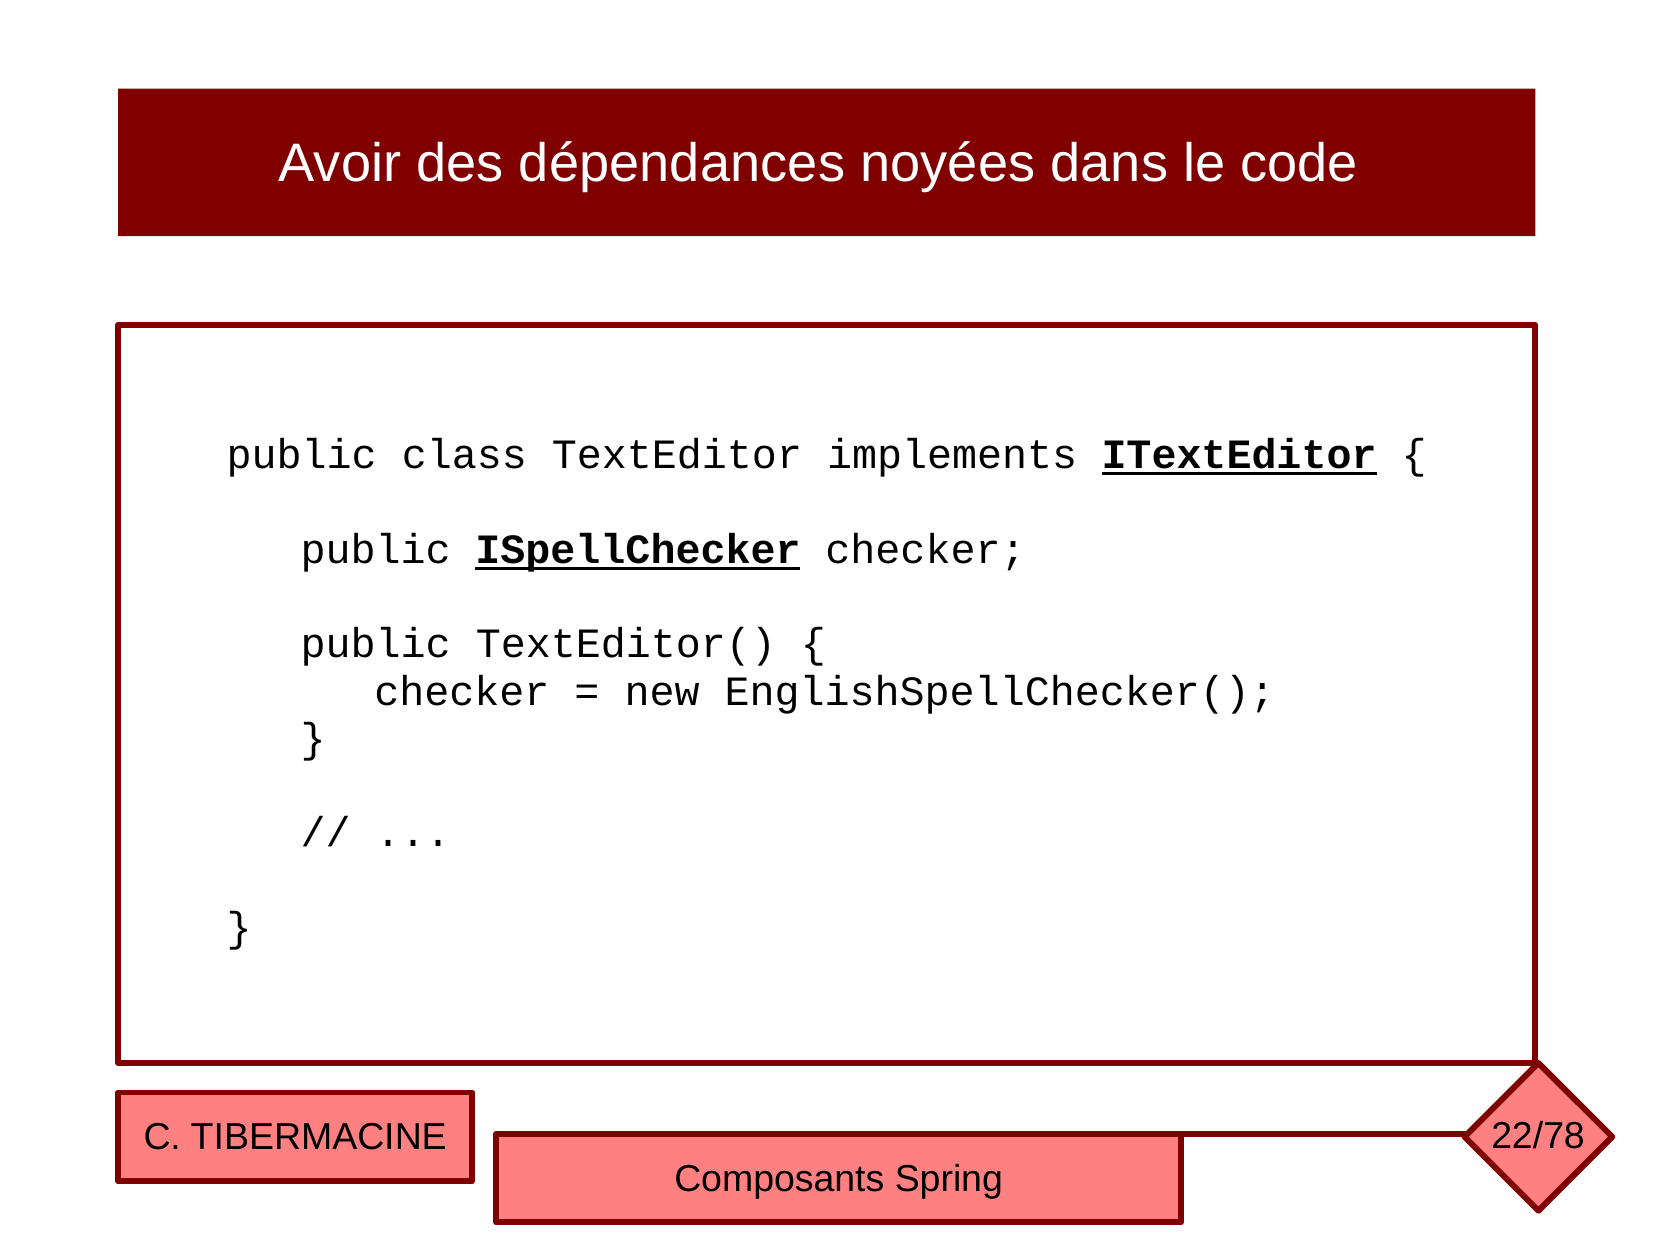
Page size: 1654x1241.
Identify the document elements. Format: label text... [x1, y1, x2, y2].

text_box [1494, 1062, 1583, 1107]
text_box public class TextEditor implements ITextEditor { public ISpellChecker checker; public TextEditor() { checker = new EnglishSpellChecker(); } // ... } [118, 324, 1536, 1063]
text_box [1464, 1125, 1476, 1149]
text_box <numéro>/78 [1476, 1107, 1613, 1207]
text_box Avoir des dépendances noyées dans le code [118, 88, 1536, 237]
text_box Composants Spring [496, 1133, 1182, 1223]
text_box C. TIBERMACINE [118, 1092, 473, 1182]
